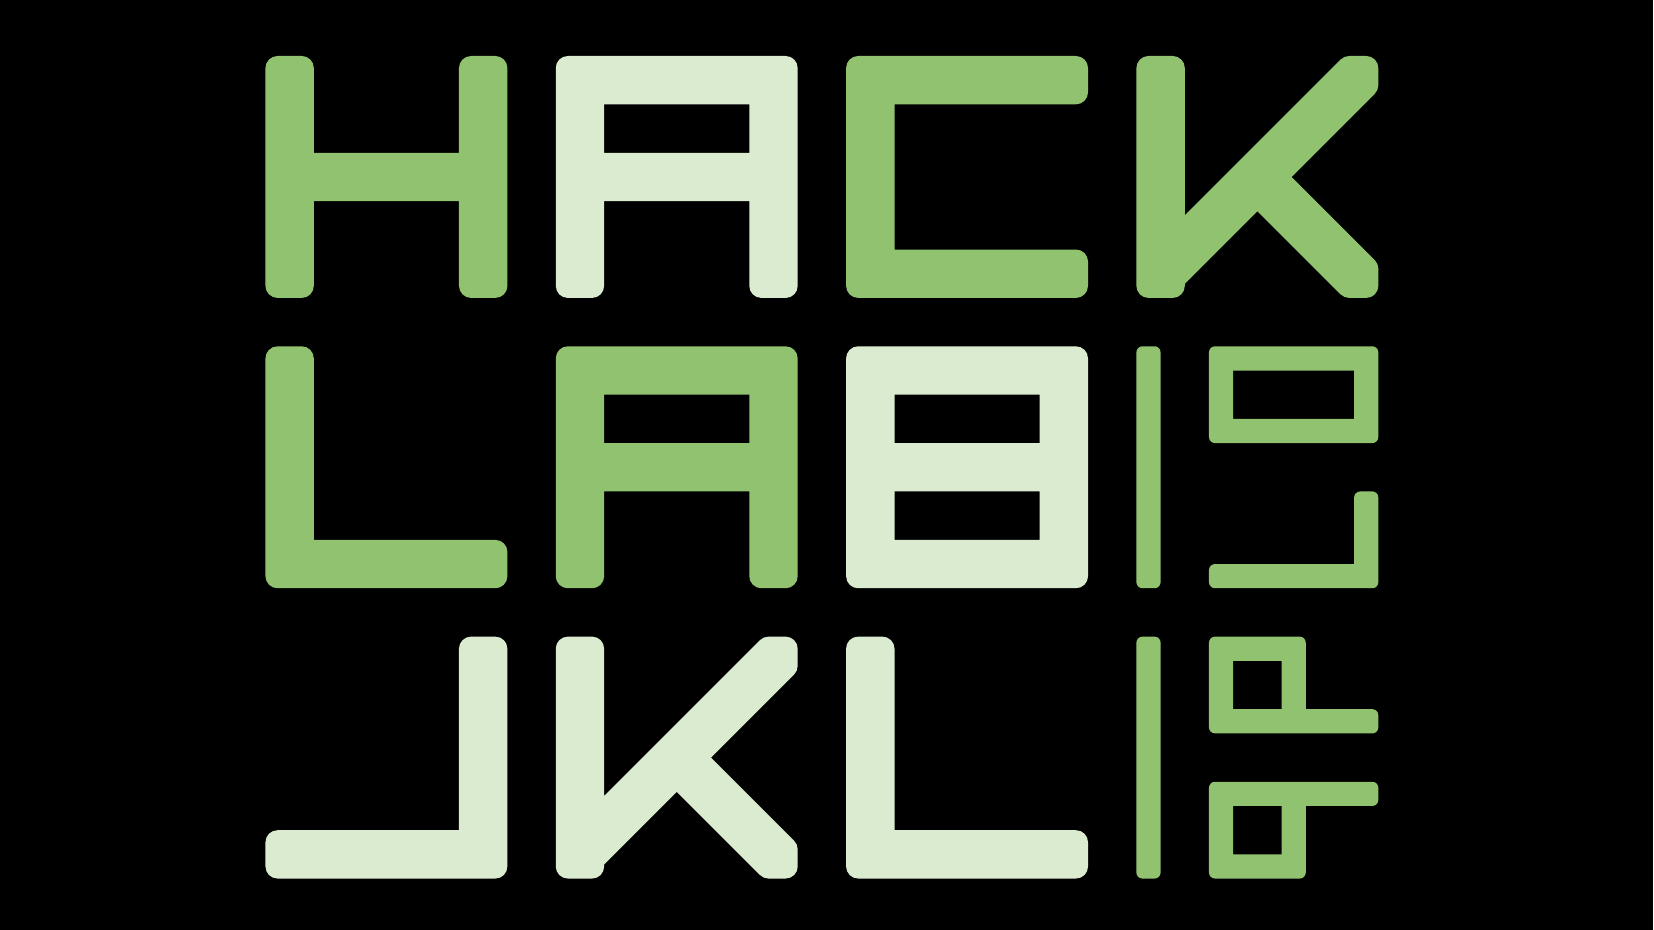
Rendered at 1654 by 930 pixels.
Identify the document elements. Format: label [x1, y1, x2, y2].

picture [165, 0, 1479, 930]
